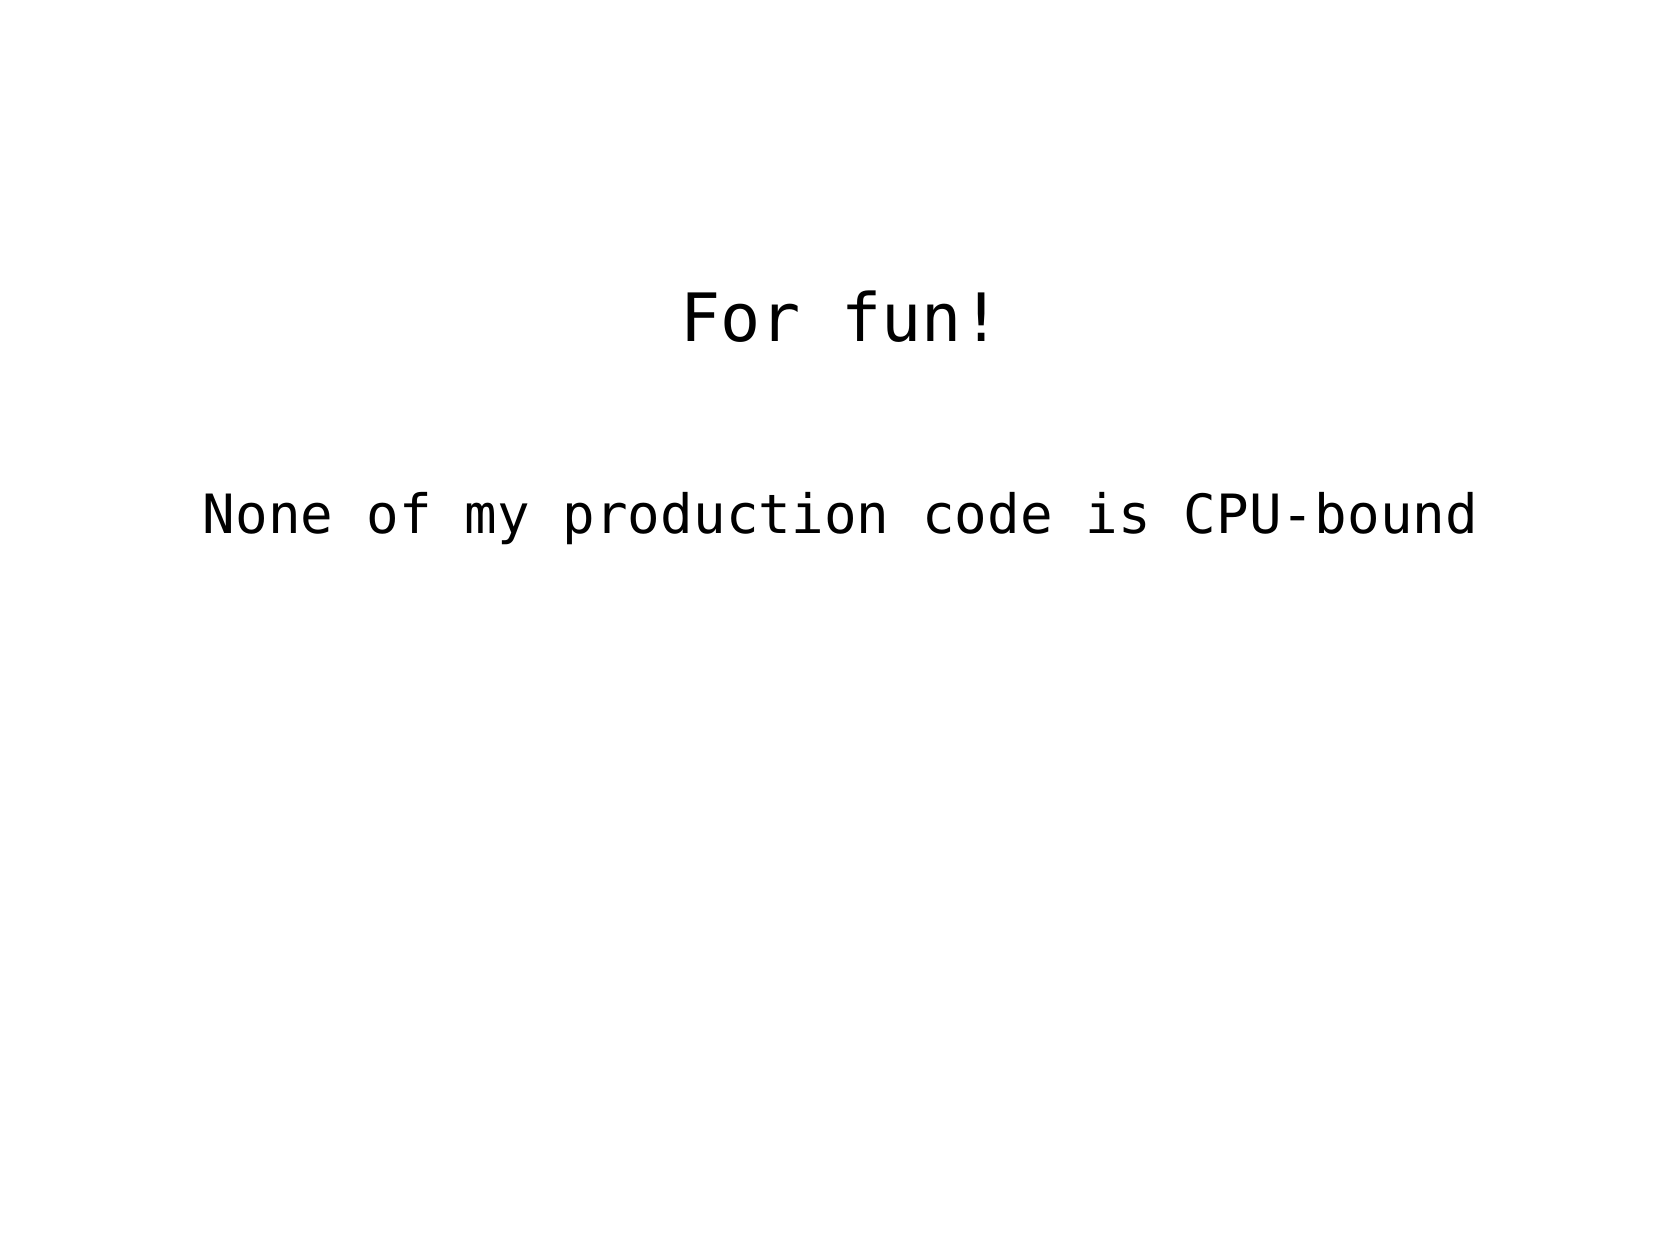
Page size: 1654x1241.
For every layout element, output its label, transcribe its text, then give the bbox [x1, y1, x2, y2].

text_box For fun! None of my production code is CPU-bound [147, 165, 1536, 739]
